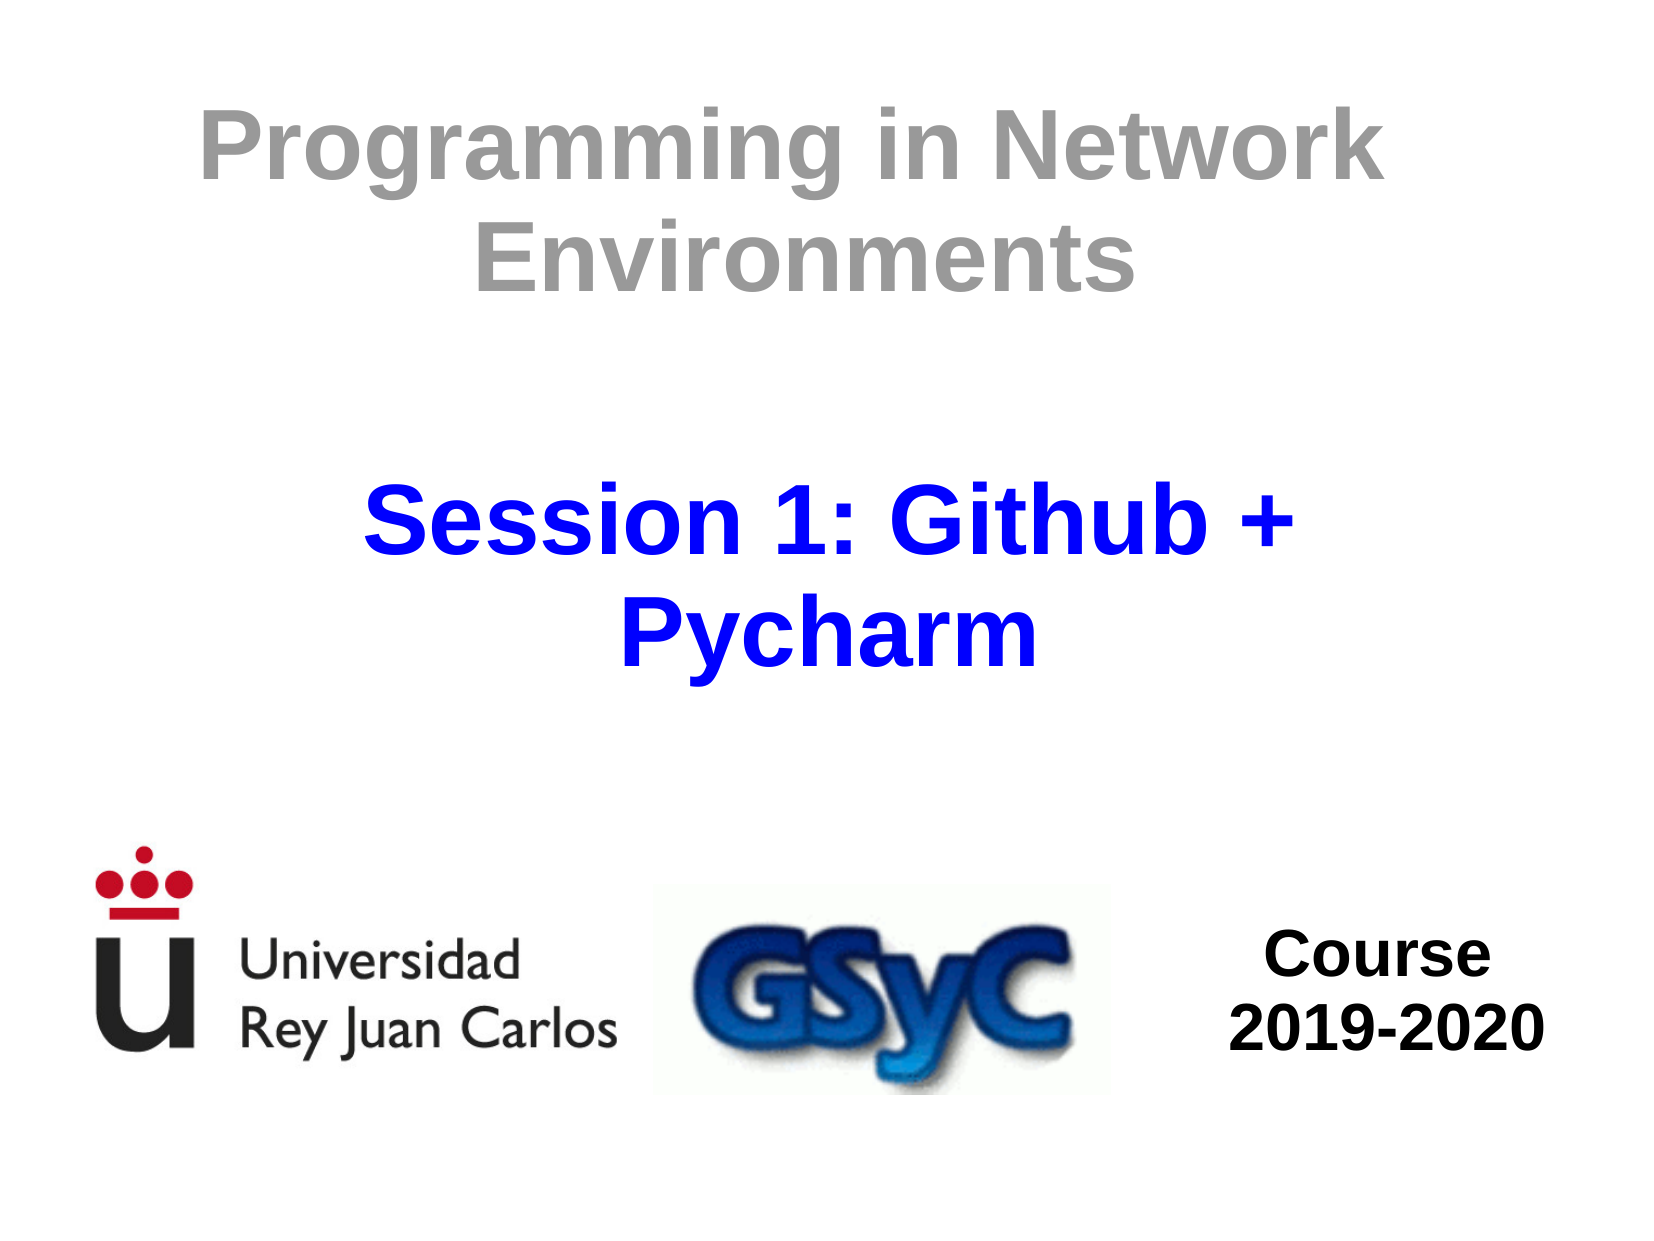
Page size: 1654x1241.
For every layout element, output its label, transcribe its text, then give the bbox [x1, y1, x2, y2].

title Session 1: Github + Pycharm [144, 450, 1516, 702]
title Programming in Network Environments [120, 75, 1491, 327]
title Course 2019-2020 [1185, 915, 1591, 1066]
picture [653, 884, 1111, 1096]
picture [61, 824, 646, 1081]
